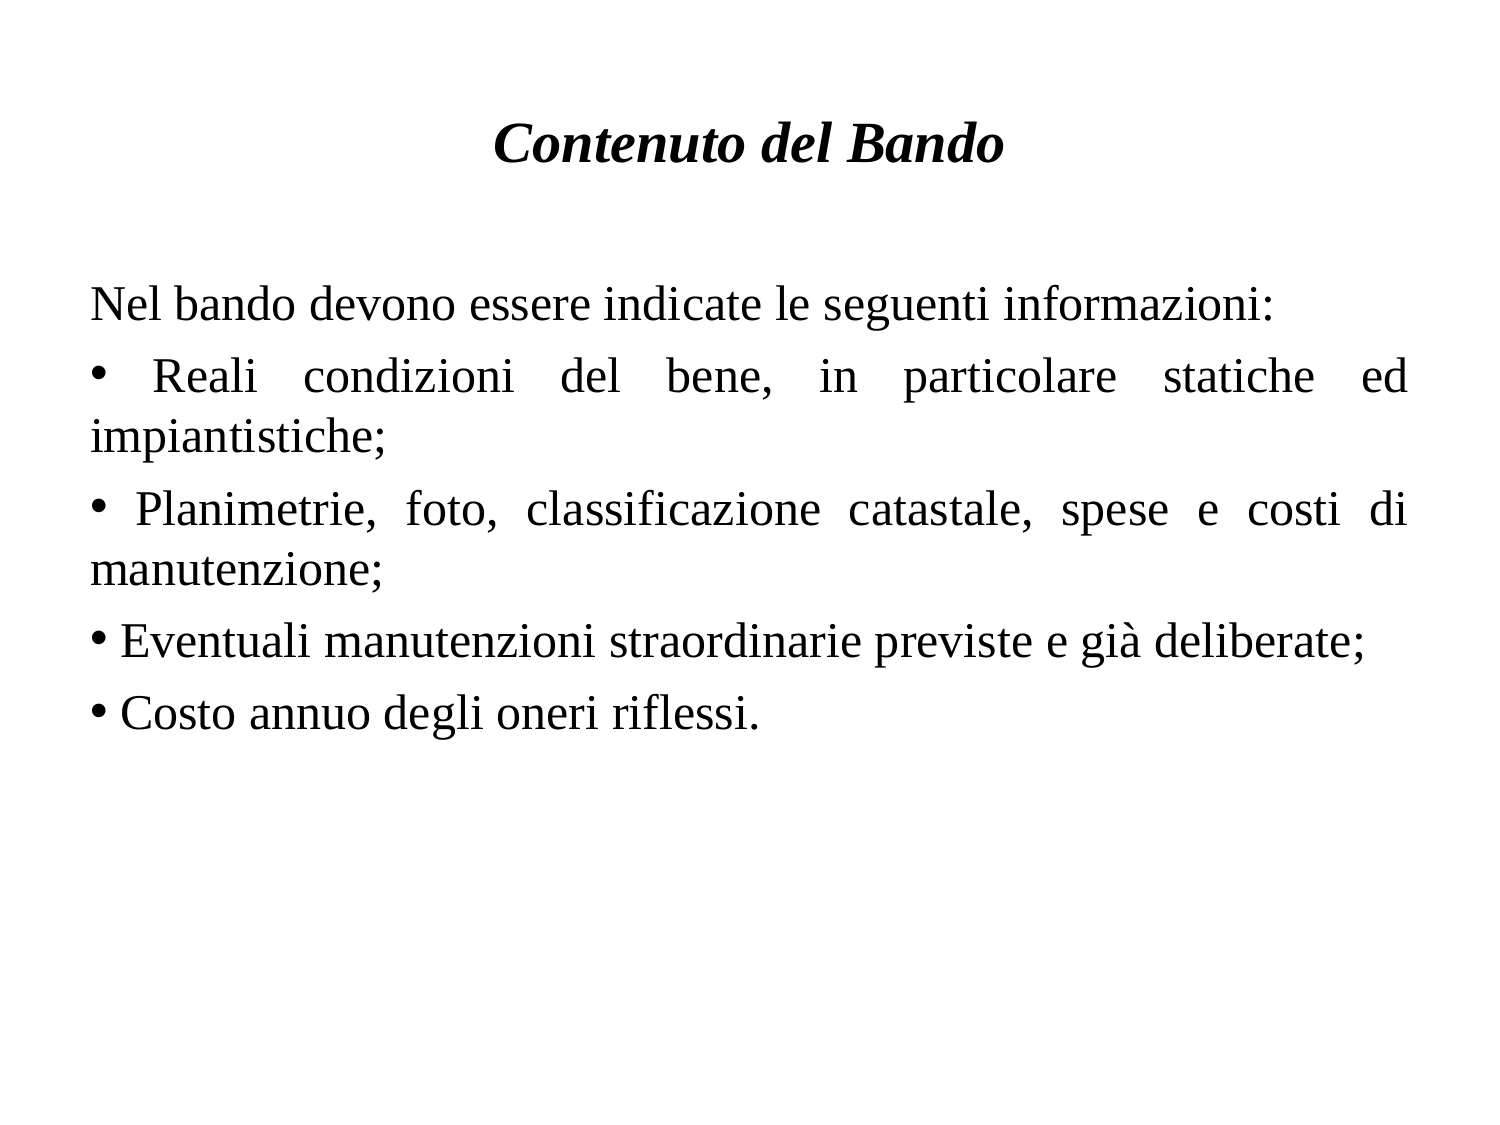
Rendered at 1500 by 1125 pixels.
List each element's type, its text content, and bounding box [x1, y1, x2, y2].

list Nel bando devono essere indicate le seguenti informazioni: Reali condizioni del bene, in particolare statiche ed impiantistiche; Planimetrie, foto, classificazione catastale, spese e costi di manutenzione; Eventuali manutenzioni straordinarie previste e già deliberate; Costo annuo degli oneri riflessi. [75, 262, 1426, 1005]
title Contenuto del Bando [75, 45, 1426, 233]
